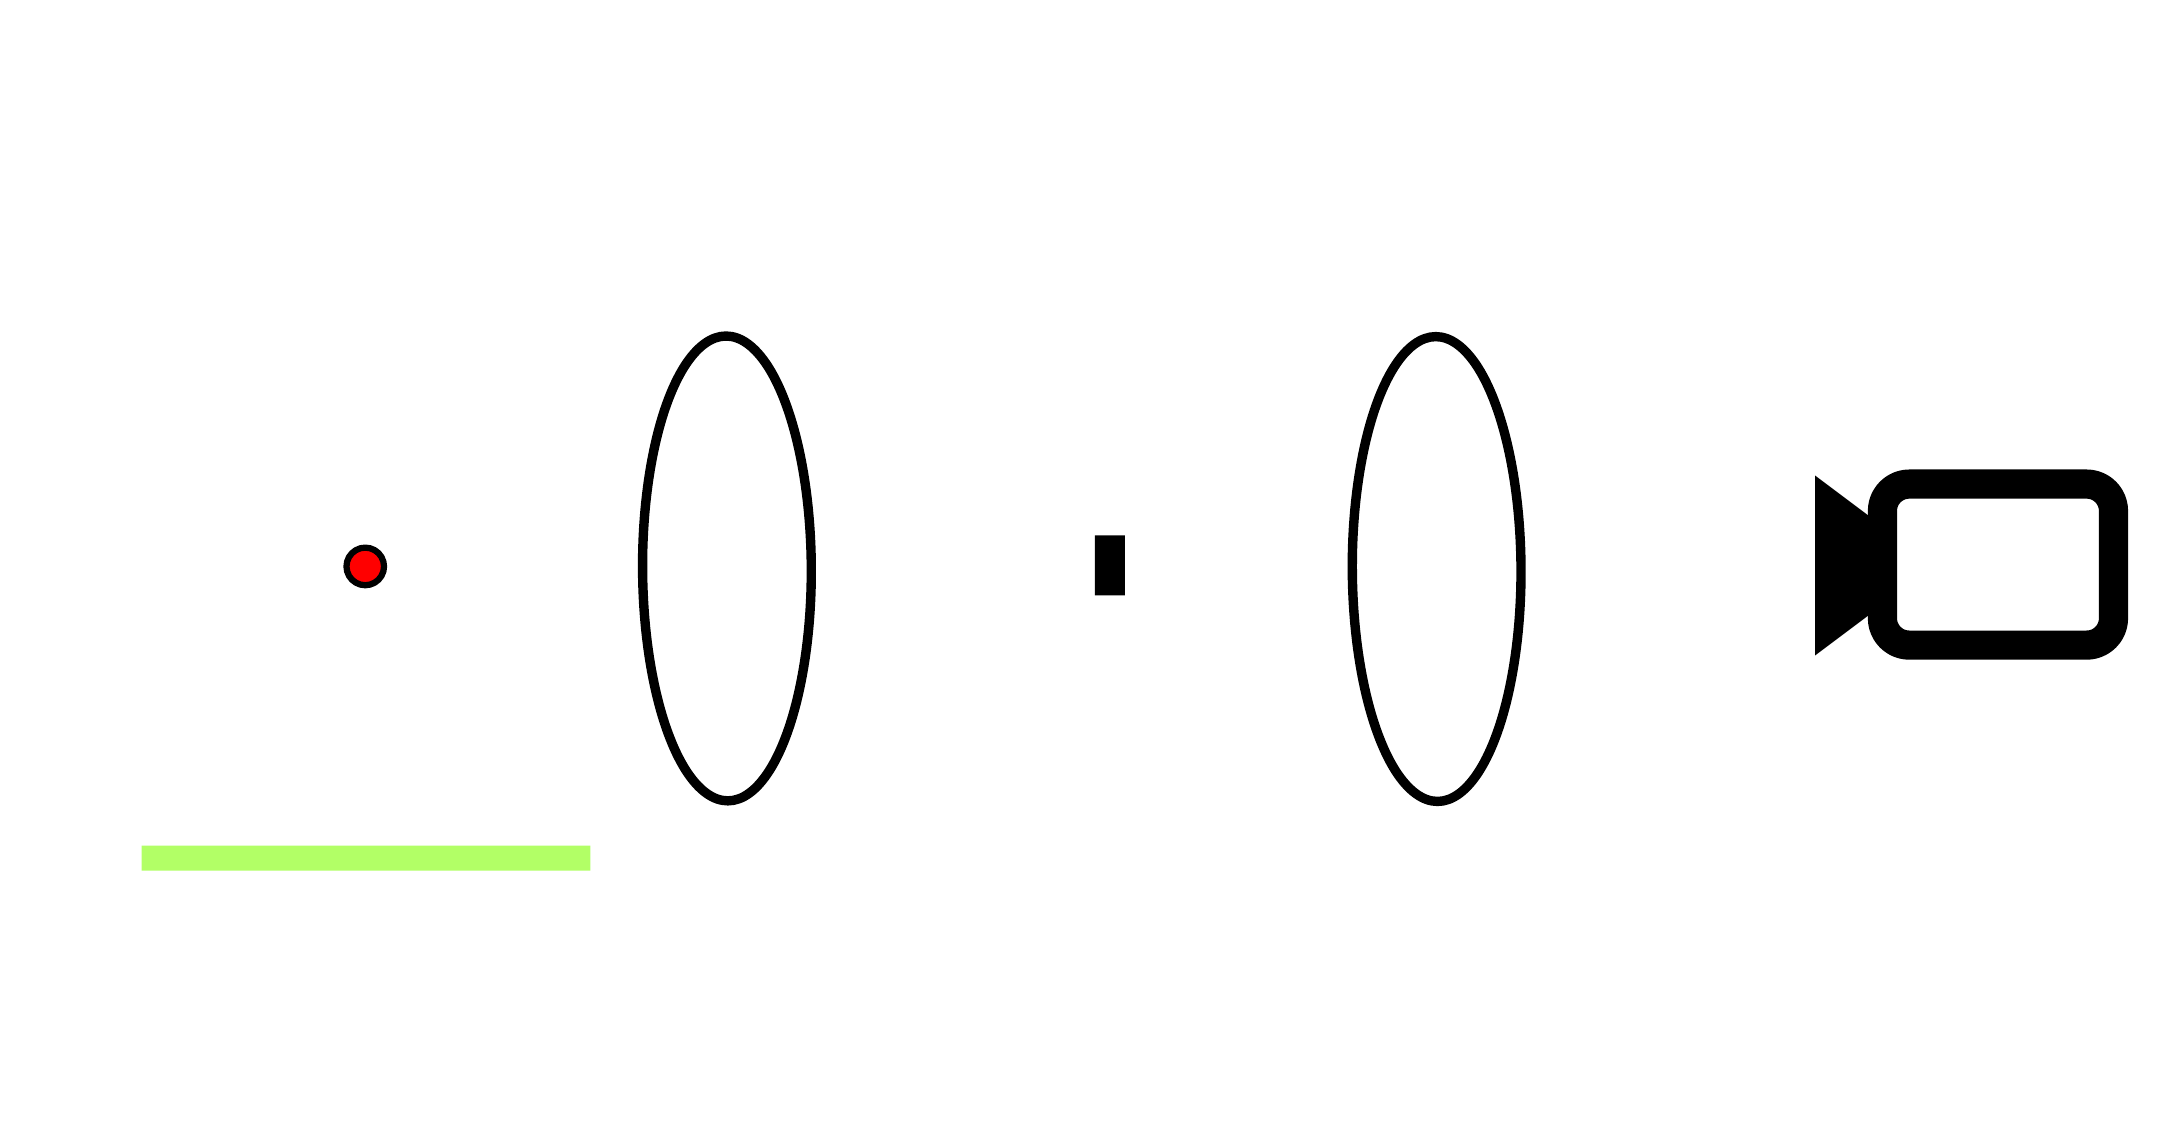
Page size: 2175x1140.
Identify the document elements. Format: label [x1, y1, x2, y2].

text_box [642, 336, 812, 801]
text_box [1094, 535, 1125, 596]
text_box [346, 547, 385, 586]
text_box [1815, 475, 1876, 656]
text_box [1882, 484, 2114, 646]
text_box [1352, 336, 1522, 802]
